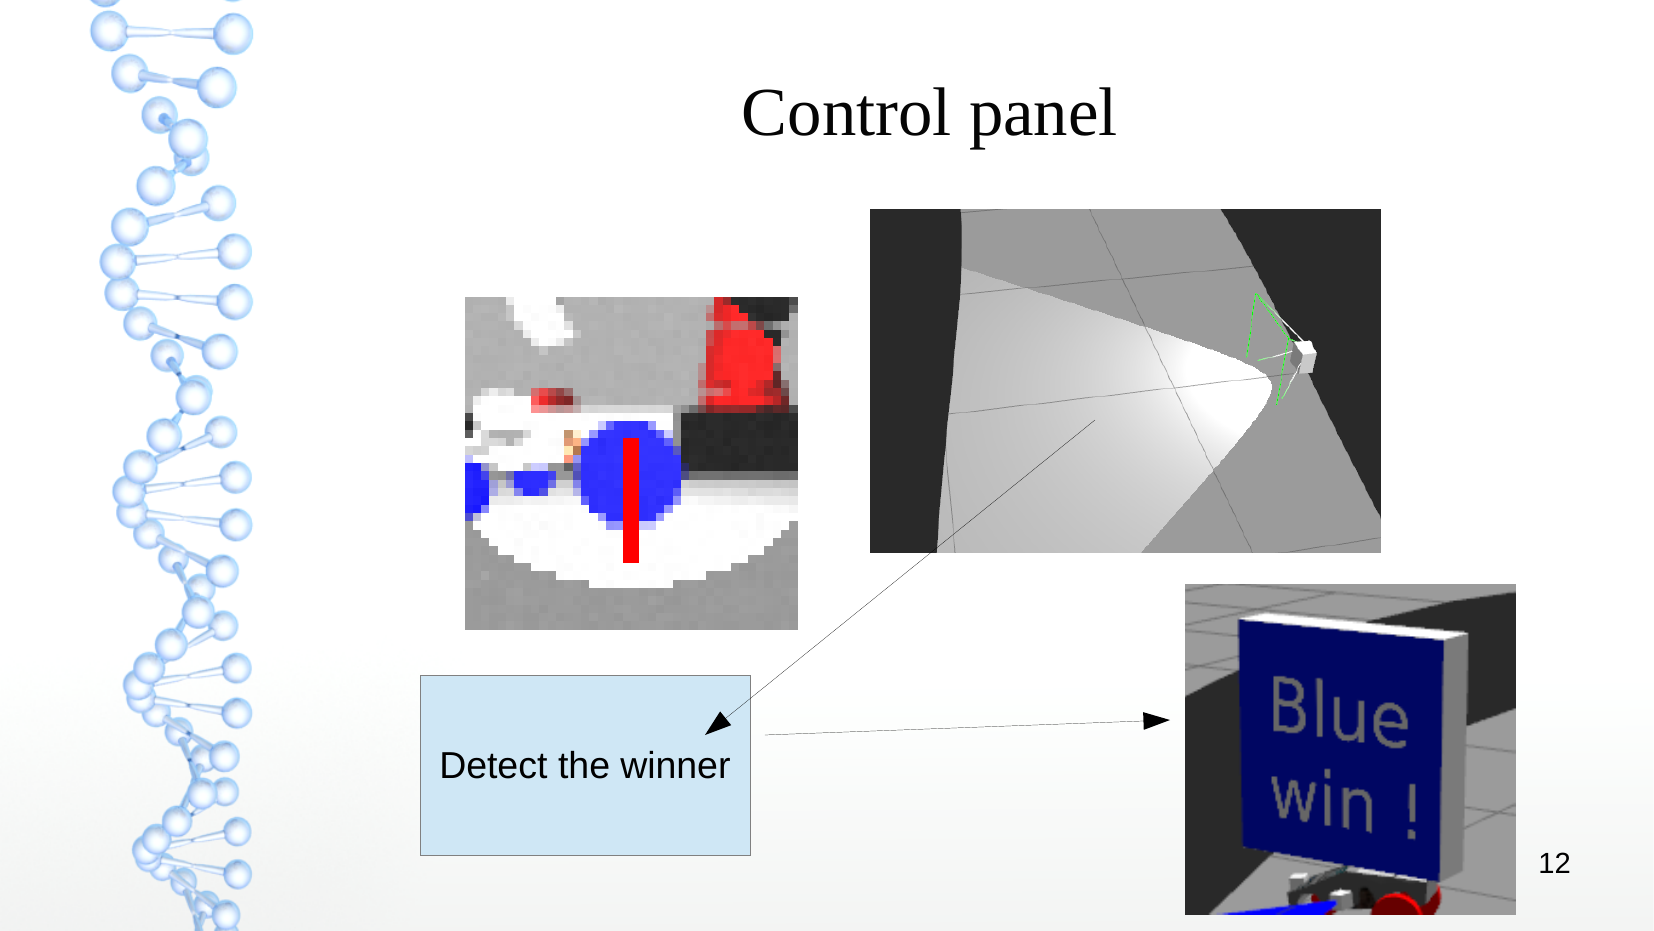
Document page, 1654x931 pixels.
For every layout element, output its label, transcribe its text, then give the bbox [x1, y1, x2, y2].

title Control panel [265, 35, 1595, 189]
picture [0, 0, 1654, 931]
text_box Detect the winner [420, 675, 751, 856]
